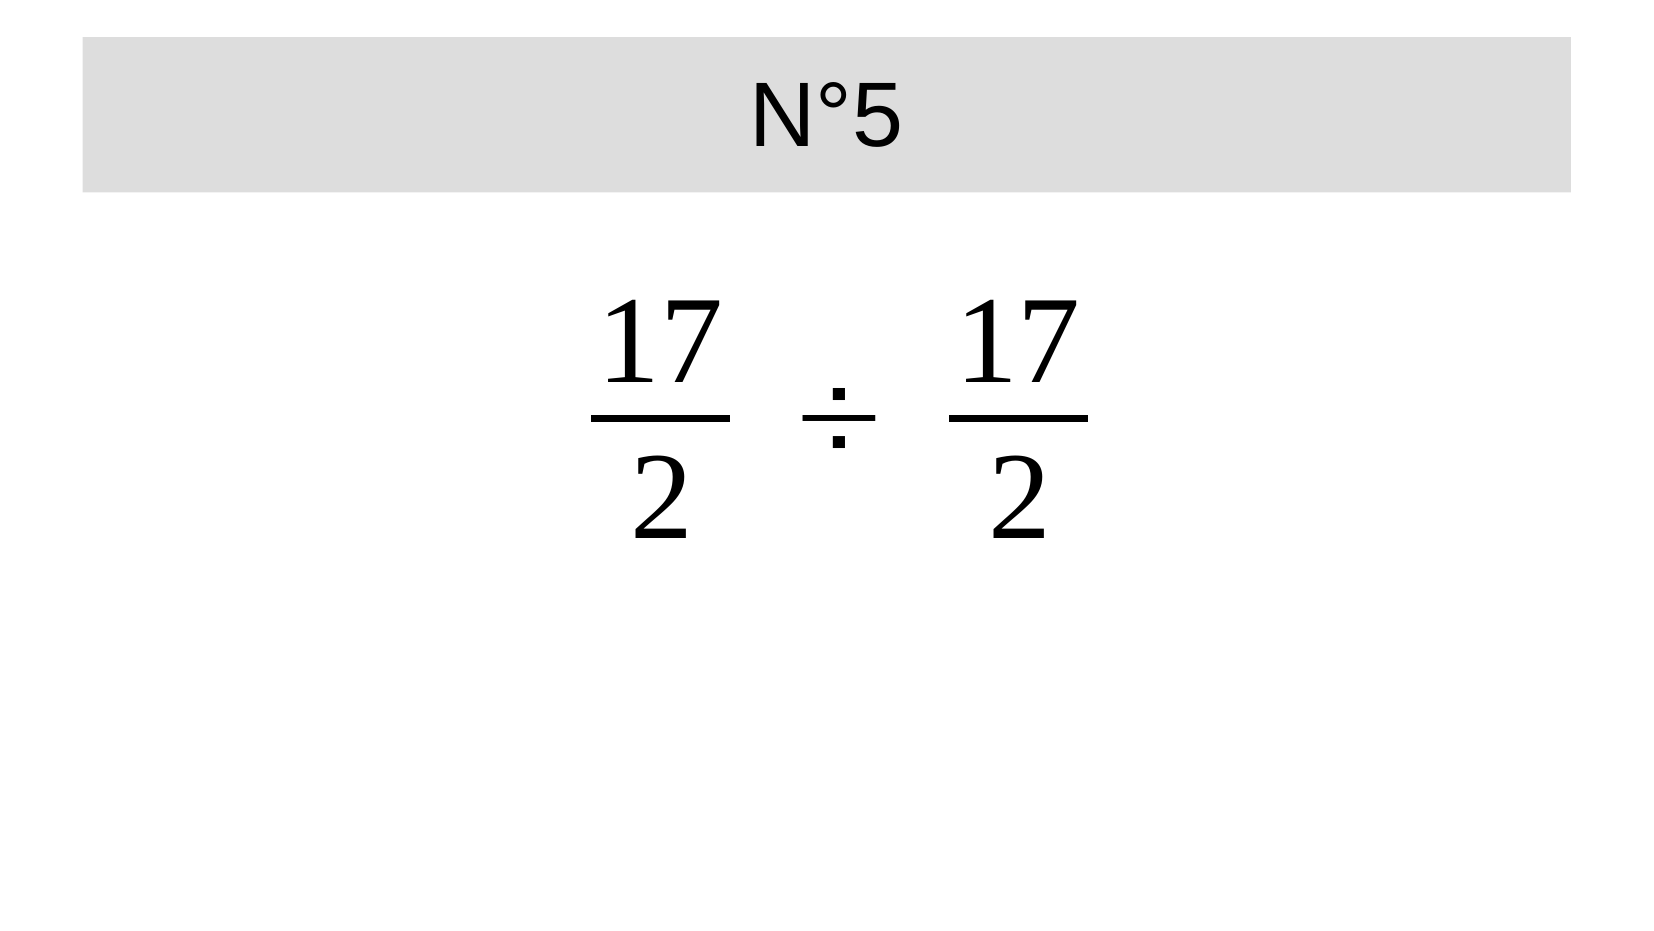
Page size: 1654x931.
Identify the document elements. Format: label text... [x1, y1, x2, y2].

title N°5 [82, 37, 1571, 193]
chart [578, 271, 1100, 567]
